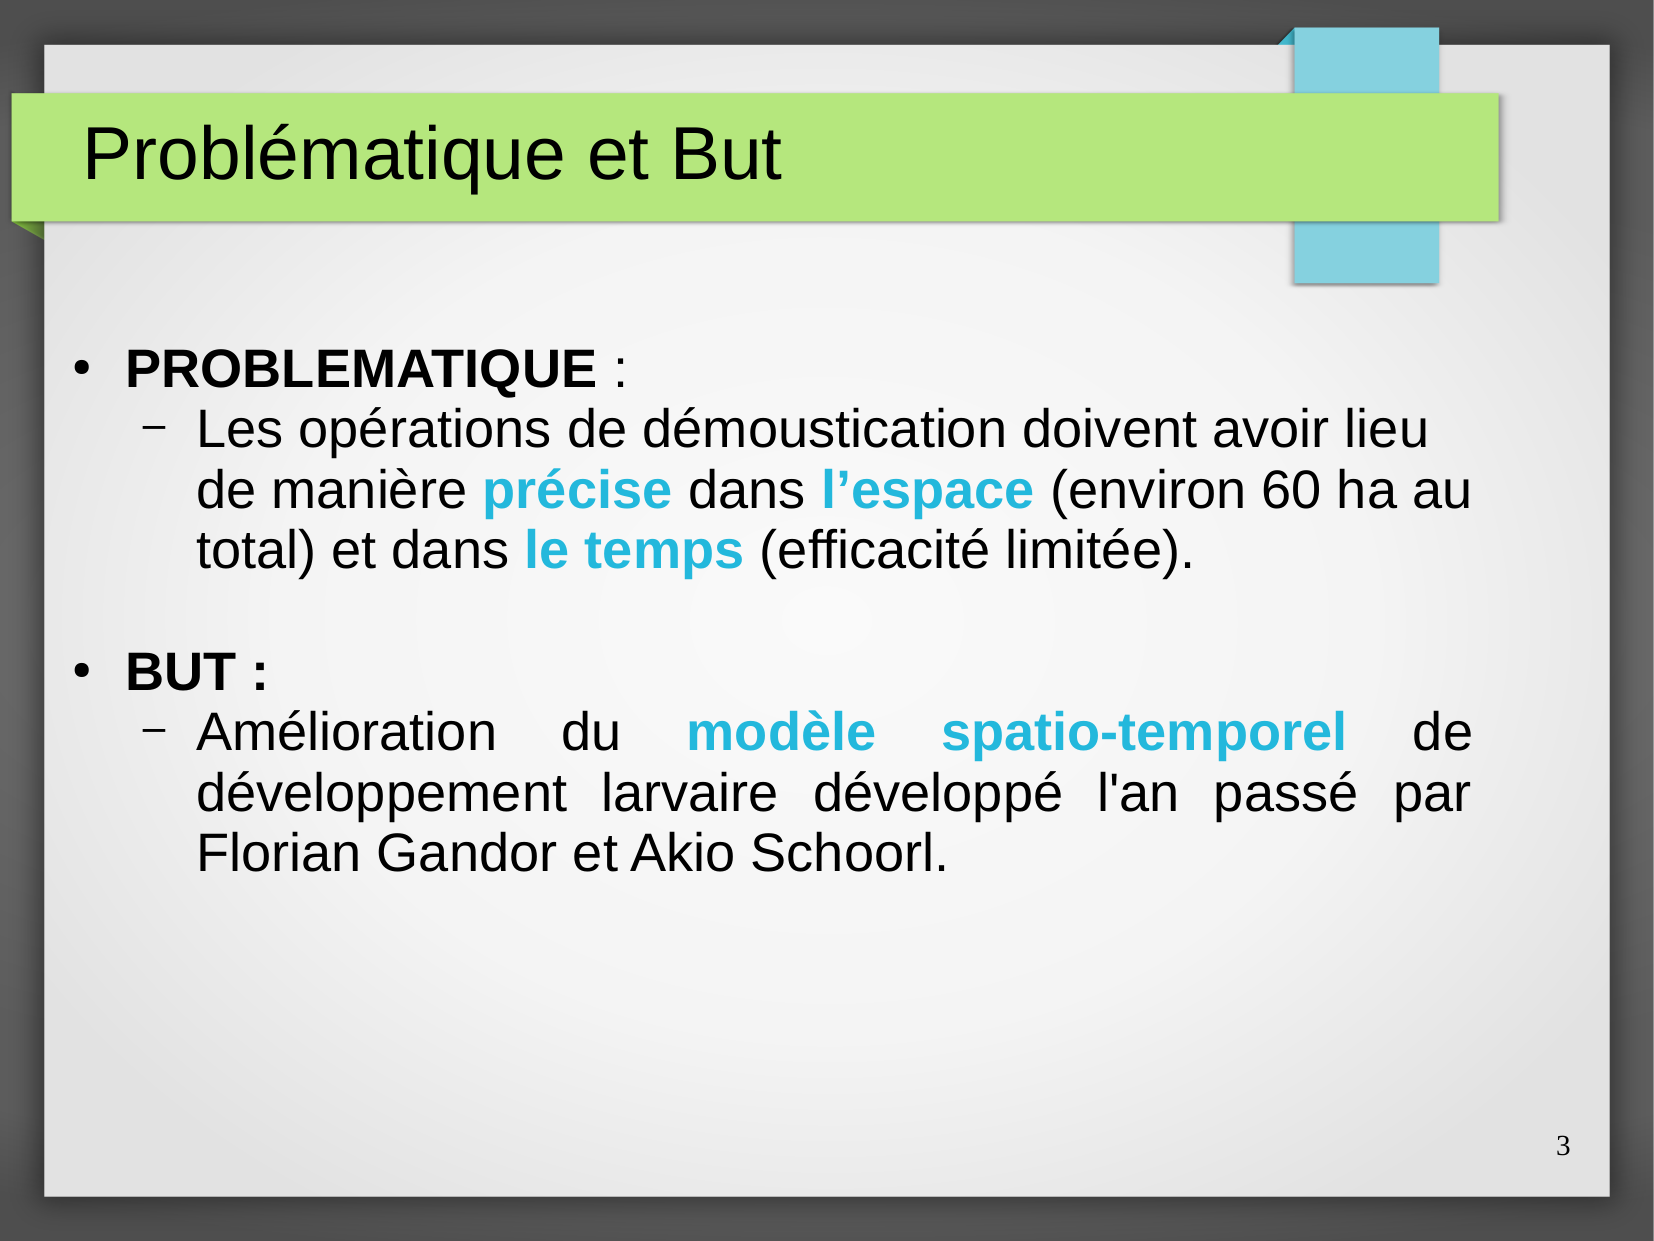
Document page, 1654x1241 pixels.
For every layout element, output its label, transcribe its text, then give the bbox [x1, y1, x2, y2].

picture [0, 0, 1654, 1241]
title Problématique et But [82, 50, 1264, 258]
text_box PROBLEMATIQUE : Les opérations de démoustication doivent avoir lieu de manière précise dans l’espace (environ 60 ha au total) et dans le temps (efficacité limitée). BUT : Amélioration du modèle spatio-temporel de développement larvaire développé l'an passé par Florian Gandor et Akio Schoorl. [39, 331, 1489, 1093]
